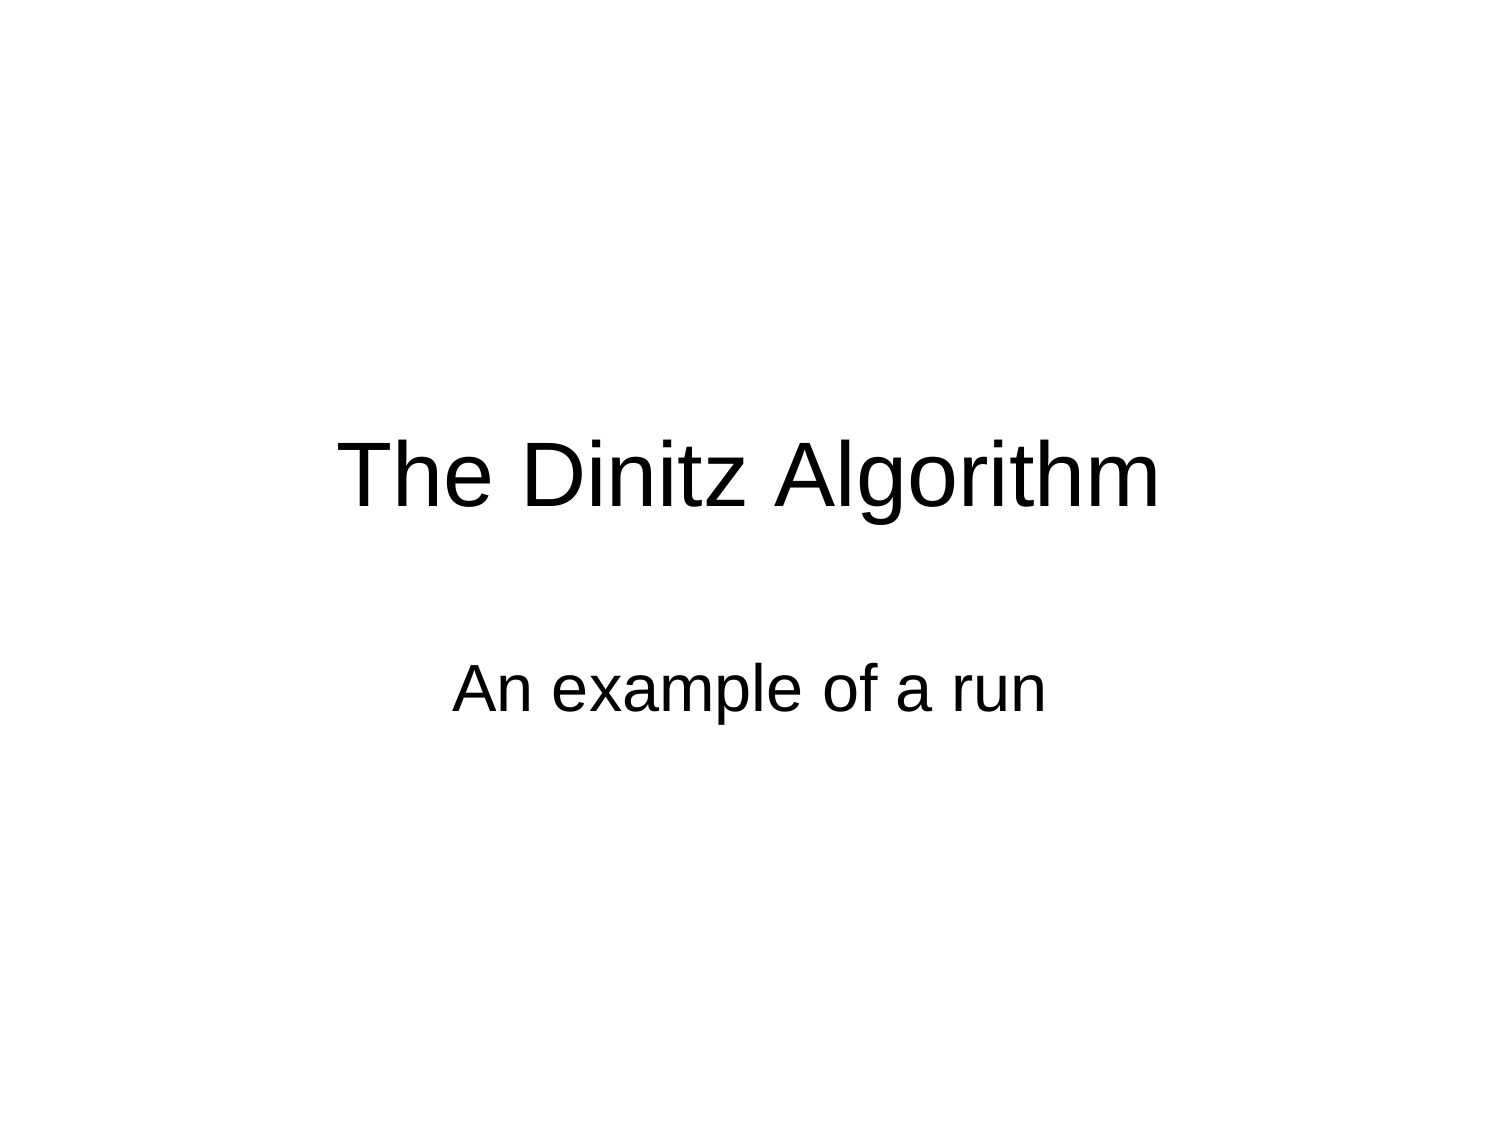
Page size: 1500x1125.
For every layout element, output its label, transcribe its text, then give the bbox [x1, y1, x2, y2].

title The Dinitz Algorithm [112, 349, 1388, 591]
subtitle An example of a run [225, 637, 1276, 926]
